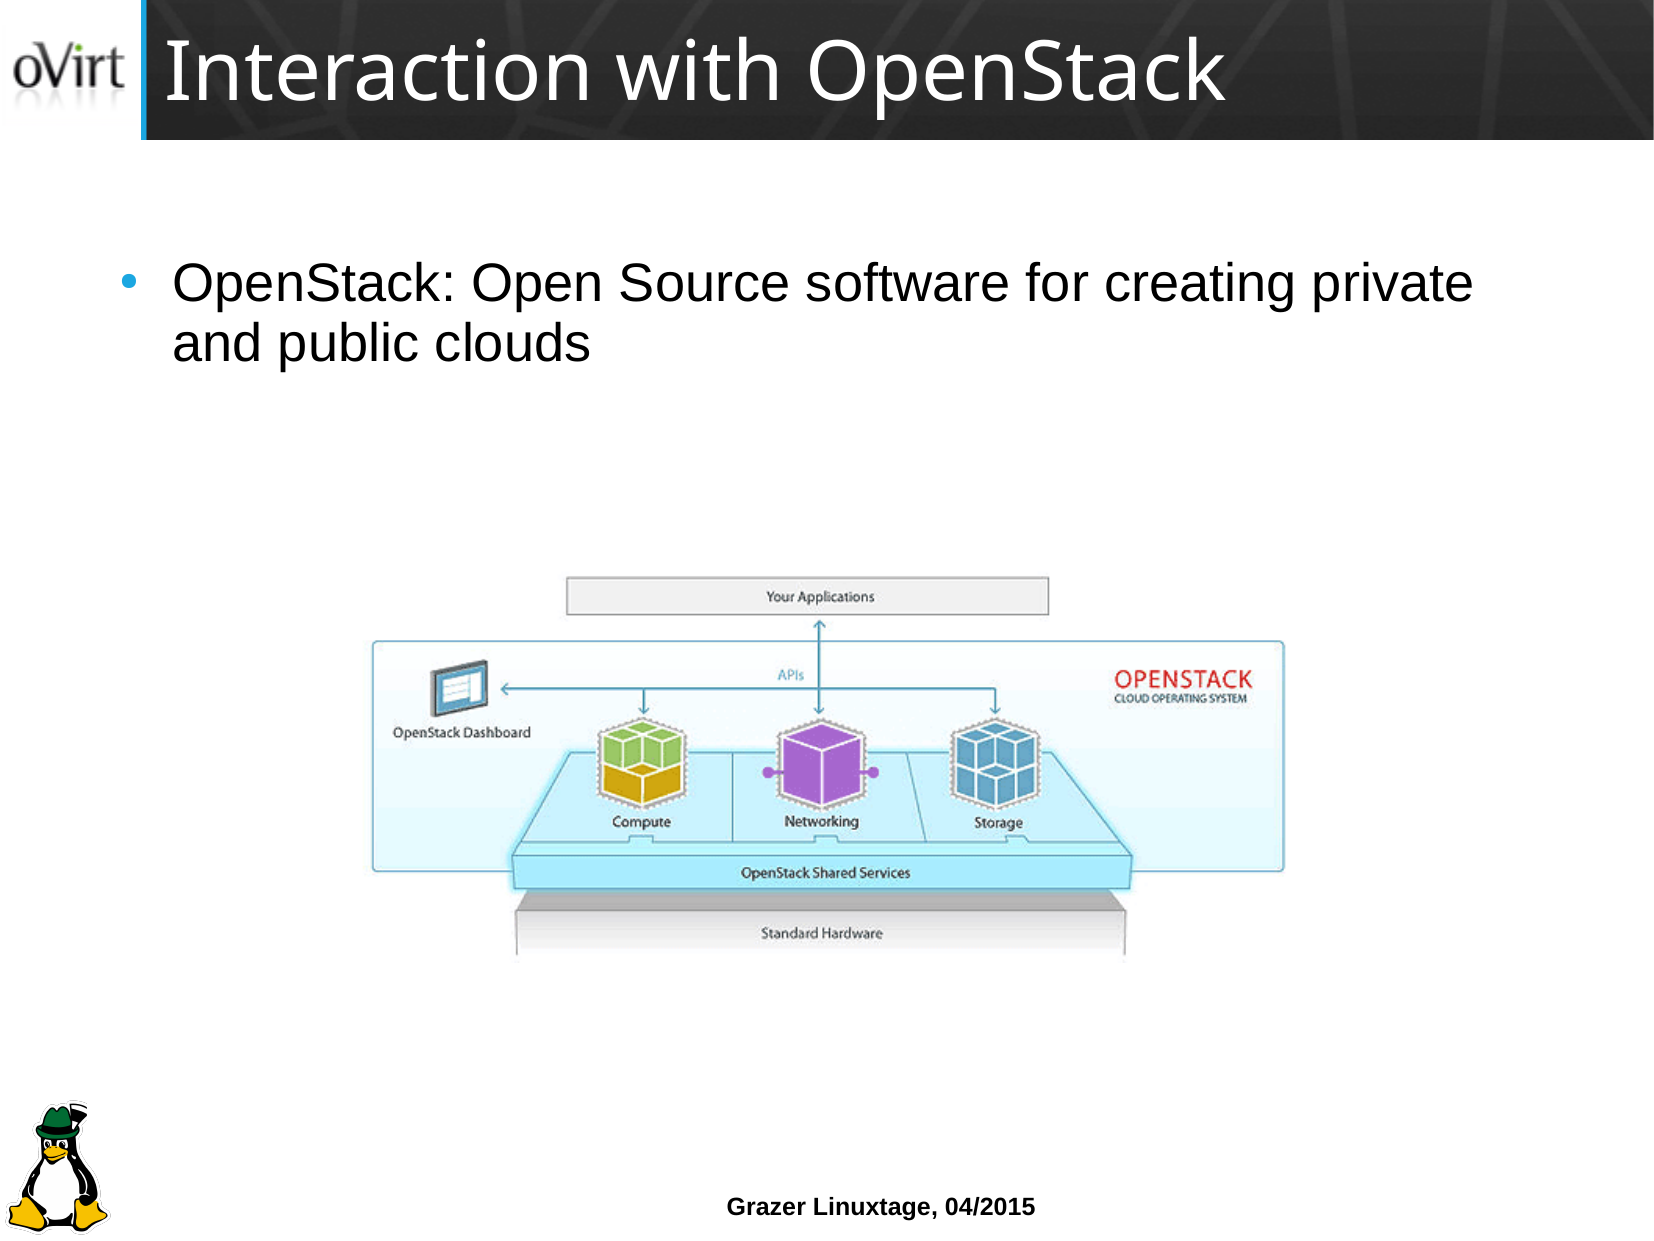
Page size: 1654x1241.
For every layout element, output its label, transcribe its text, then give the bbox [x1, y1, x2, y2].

picture [360, 564, 1298, 963]
picture [0, 0, 1654, 140]
picture [5, 1100, 111, 1235]
title Interaction with OpenStack [164, 18, 1653, 119]
text_box OpenStack: Open Source software for creating private and public clouds [86, 244, 1576, 1126]
